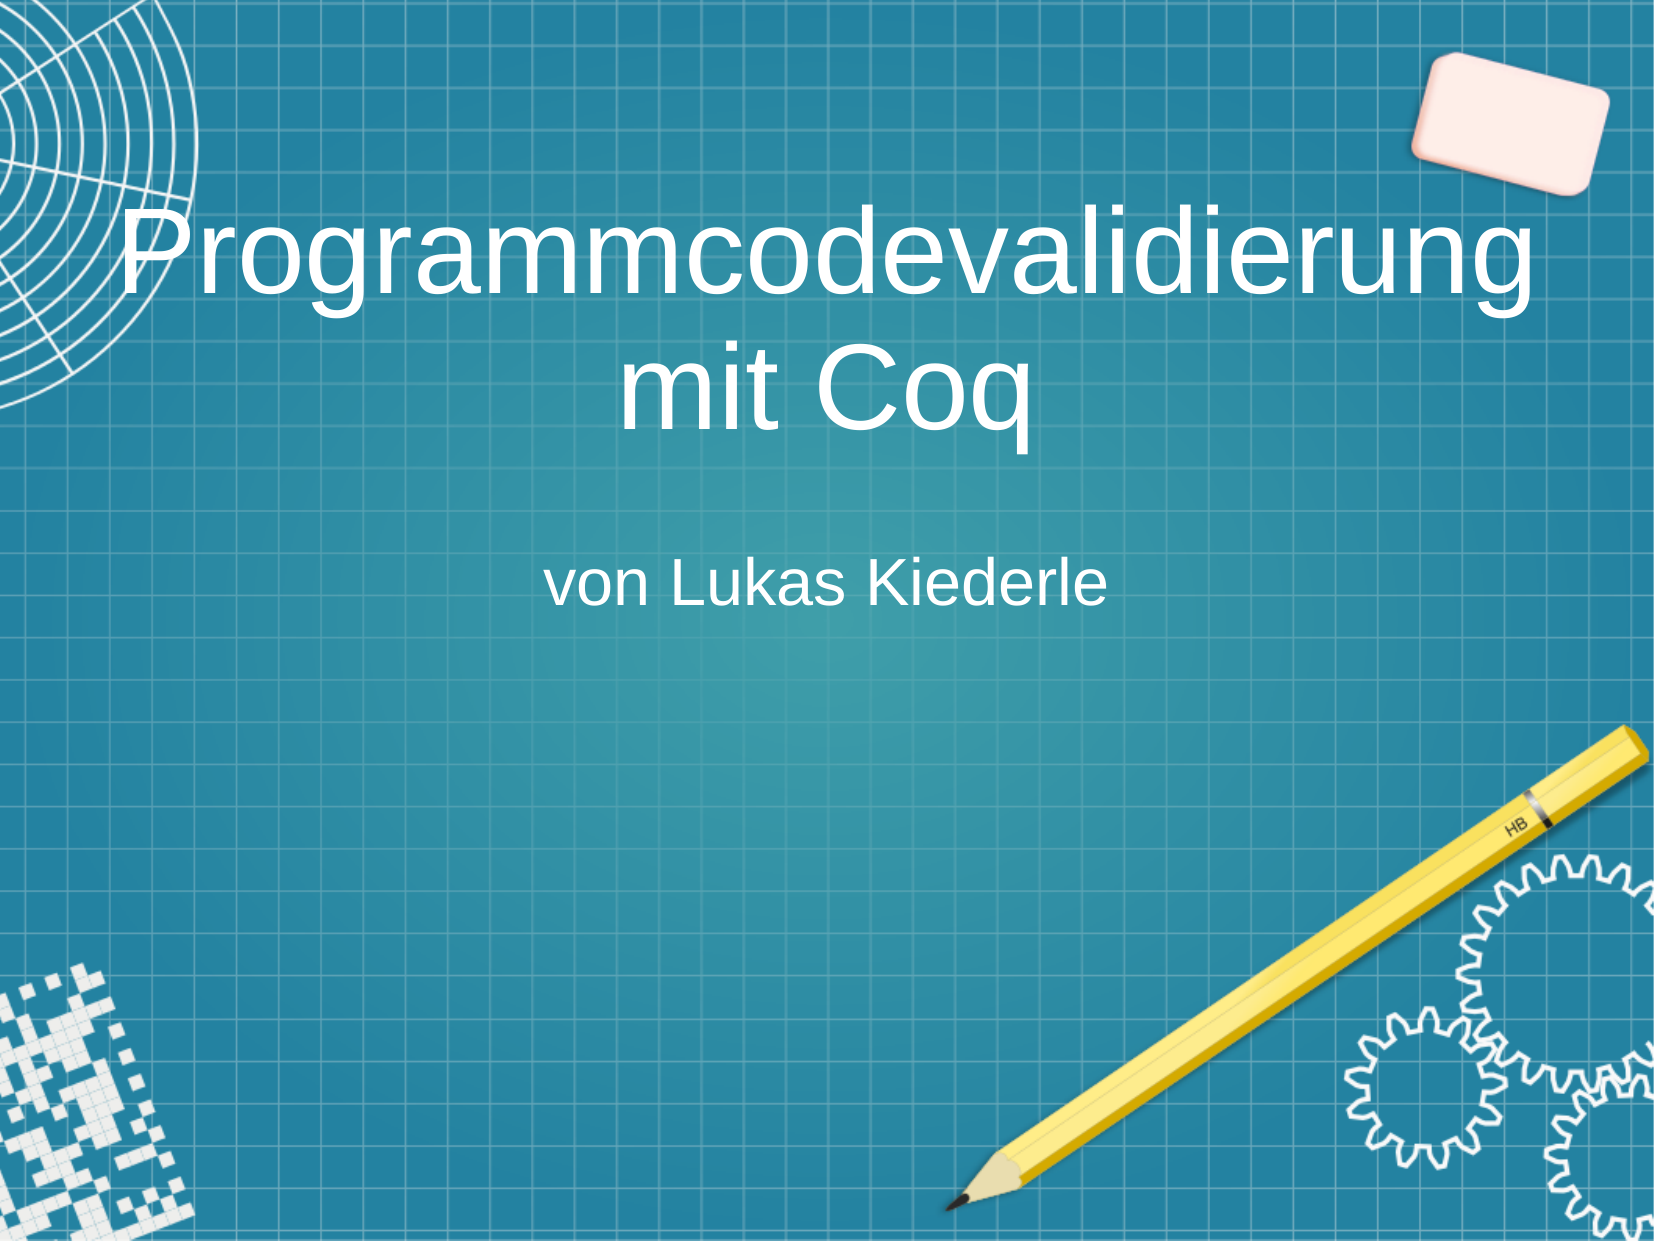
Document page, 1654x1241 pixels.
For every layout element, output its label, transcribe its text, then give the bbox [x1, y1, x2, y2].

subtitle von Lukas Kiederle [82, 519, 1571, 646]
title Programmcodevalidierung mit Coq [82, 177, 1571, 461]
picture [0, 0, 1654, 1241]
